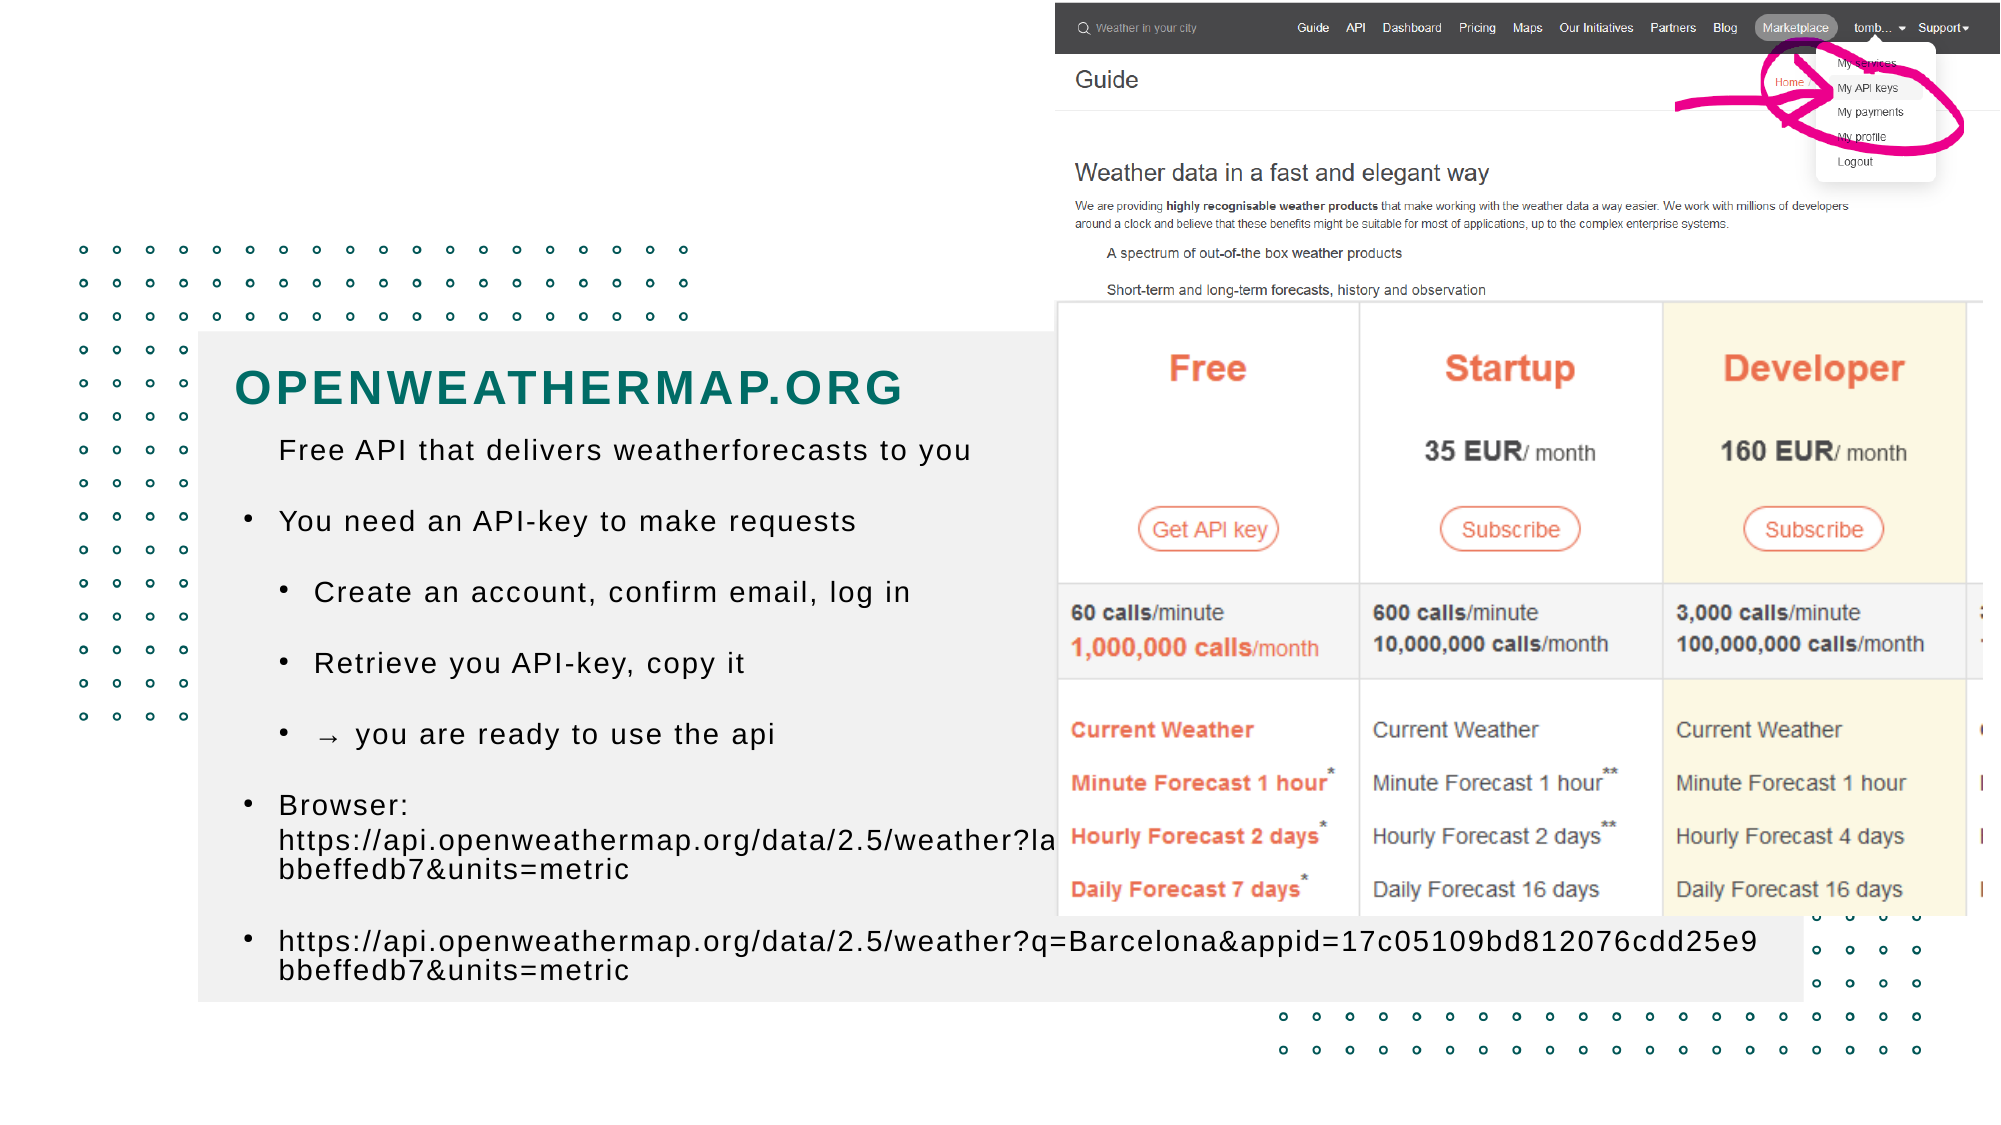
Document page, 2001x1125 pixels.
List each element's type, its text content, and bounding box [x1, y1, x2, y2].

picture [0, 0, 2001, 1125]
title Openweathermap.org [234, 360, 1054, 449]
subtitle Free API that delivers weatherforecasts to you You need an API-key to make requests Create an account, confirm email, log in Retrieve you API-key, copy it → you are ready to use the api Browser: https://api.openweathermap.org/data/2.5/weather?lat=90&lon=2&appid=17c05109bd812076cdd25e9bbeffedb7&units=metric https://api.openweathermap.org/data/2.5/weather?q=Barcelona&appid=17c05109bd812076cdd25e9bbeffedb7&units=metric [243, 431, 1774, 956]
